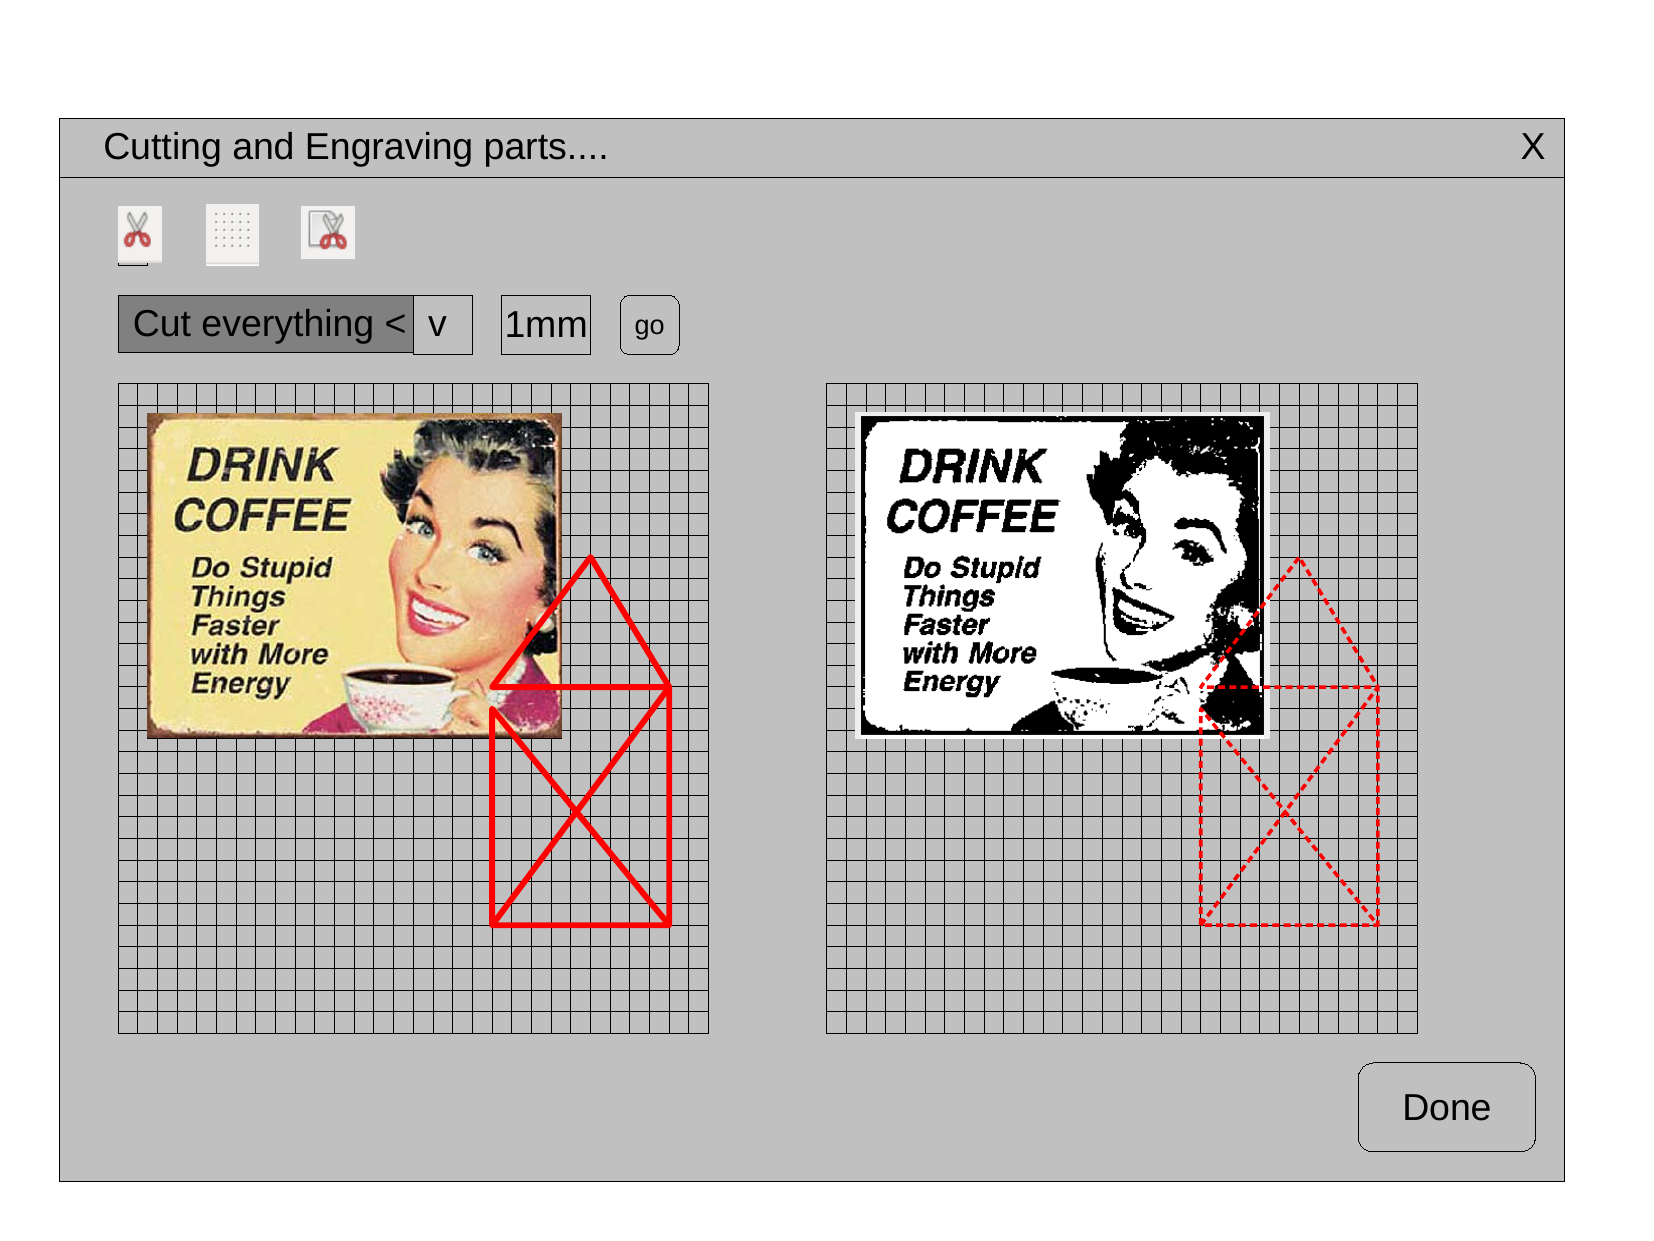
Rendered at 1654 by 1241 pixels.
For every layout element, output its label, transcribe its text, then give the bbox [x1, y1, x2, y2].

text_box v [413, 295, 473, 353]
text_box 1mm [501, 295, 591, 355]
picture [301, 206, 355, 259]
picture [147, 413, 562, 739]
text_box [59, 118, 1505, 177]
text_box Done [1358, 1062, 1536, 1152]
picture [206, 204, 259, 266]
text_box go [620, 295, 680, 355]
picture [855, 412, 1270, 739]
text_box Cutting and Engraving parts.... [88, 118, 1093, 175]
text_box Cut everything < [118, 295, 413, 353]
picture [118, 206, 162, 263]
text_box [59, 178, 1565, 1182]
text_box X [1505, 118, 1595, 178]
